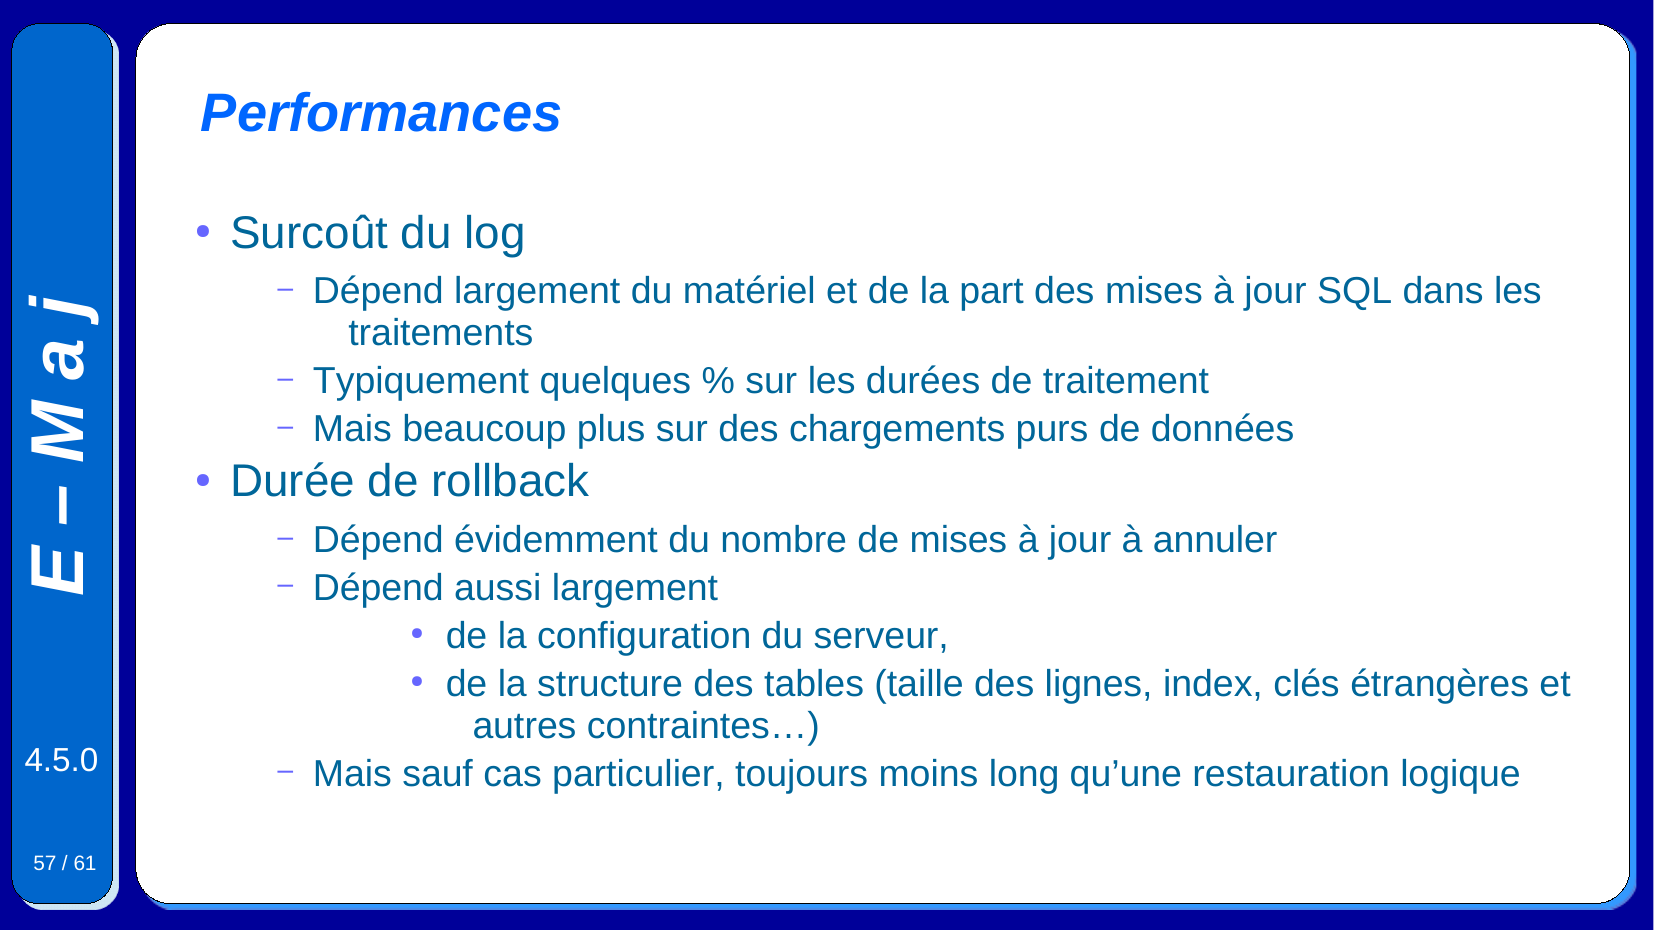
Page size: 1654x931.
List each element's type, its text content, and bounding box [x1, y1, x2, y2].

title Performances [200, 34, 1575, 191]
list Surcoût du log Dépend largement du matériel et de la part des mises à jour SQL dans les traitements Typiquement quelques % sur les durées de traitement Mais beaucoup plus sur des chargements purs de données Durée de rollback Dépend évidemment du nombre de mises à jour à annuler Dépend aussi largement de la configuration du serveur, de la structure des tables (taille des lignes, index, clés étrangères et autres contraintes…) Mais sauf cas particulier, toujours moins long qu’une restauration logique [177, 206, 1587, 827]
